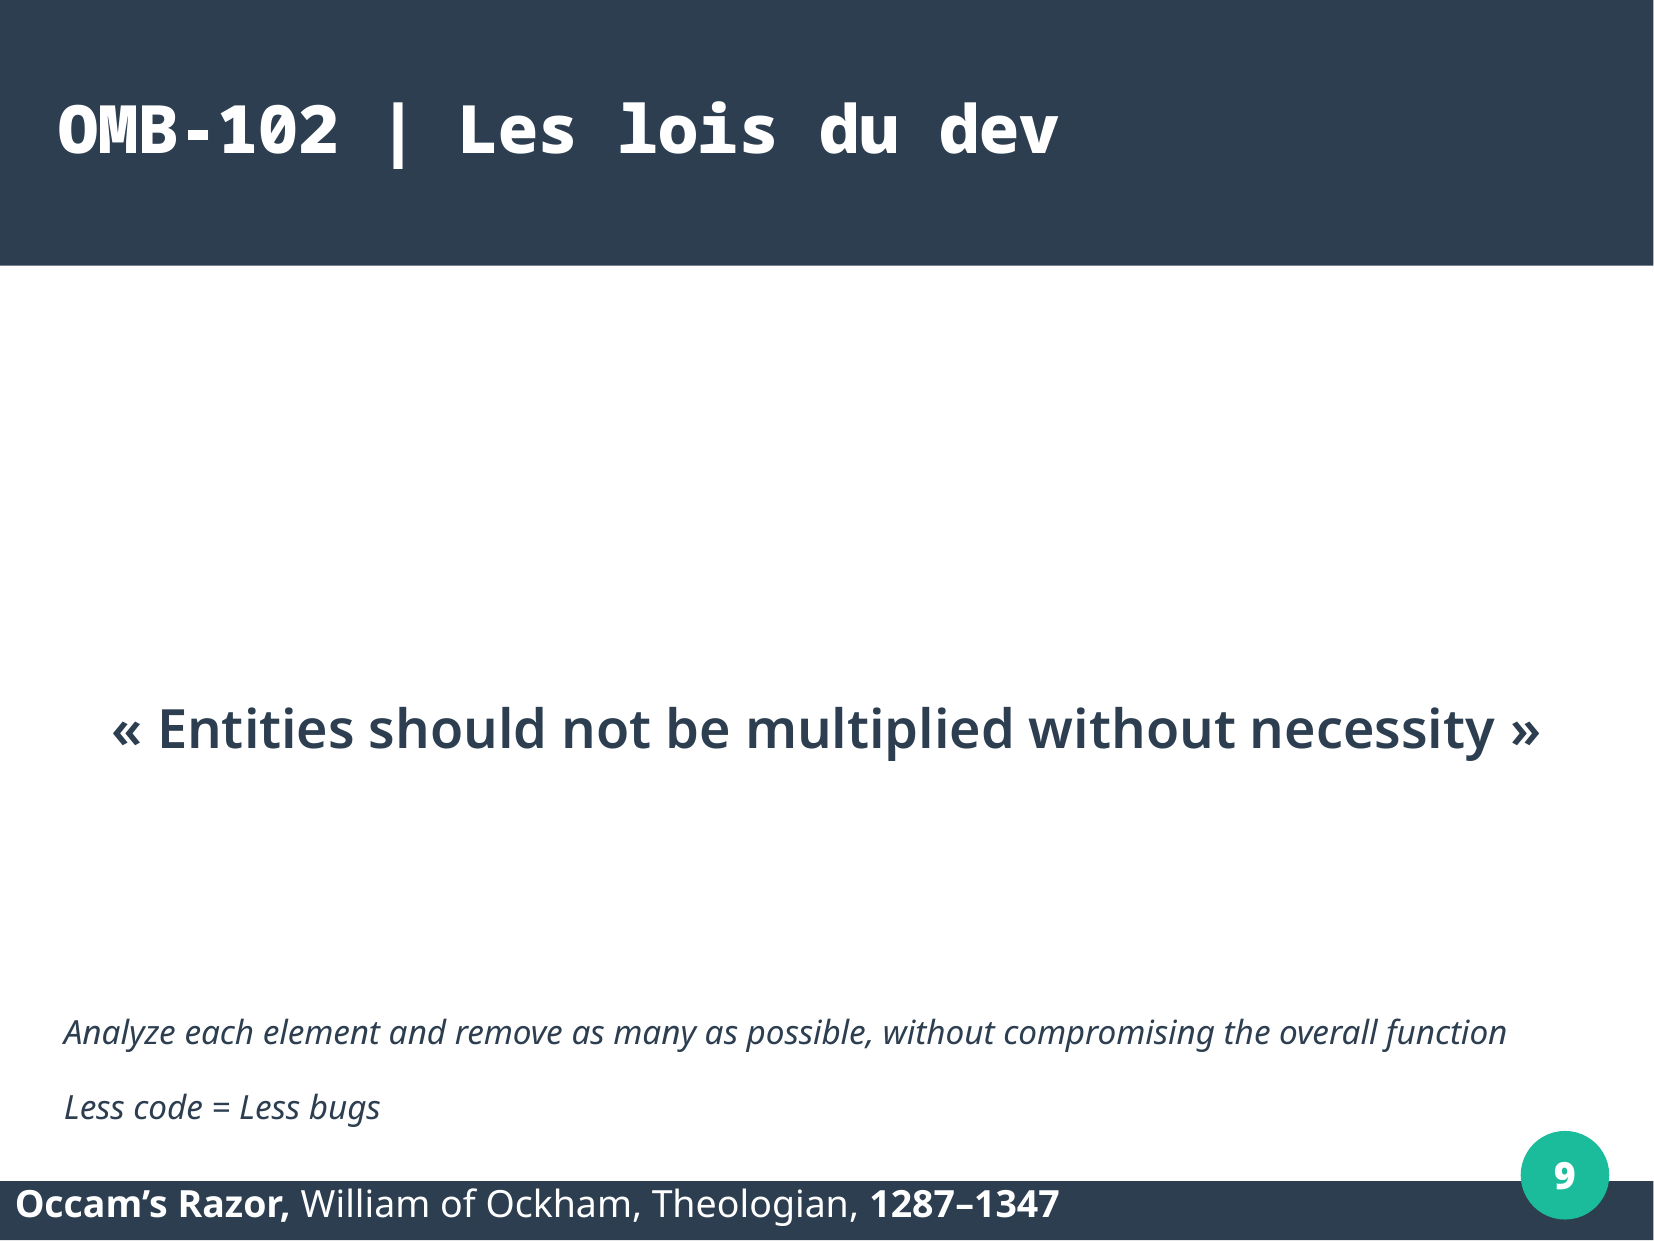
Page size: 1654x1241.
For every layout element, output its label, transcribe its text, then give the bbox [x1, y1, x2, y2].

list « Entities should not be multiplied without necessity » [0, 270, 1654, 1170]
list Analyze each element and remove as many as possible, without compromising the overall function Less code = Less bugs [63, 1009, 1600, 1175]
title OMB-102 | Les lois du dev [59, 49, 1595, 207]
text_box Occam’s Razor, William of Ockham, Theologian, 1287–1347 [0, 1170, 1654, 1241]
